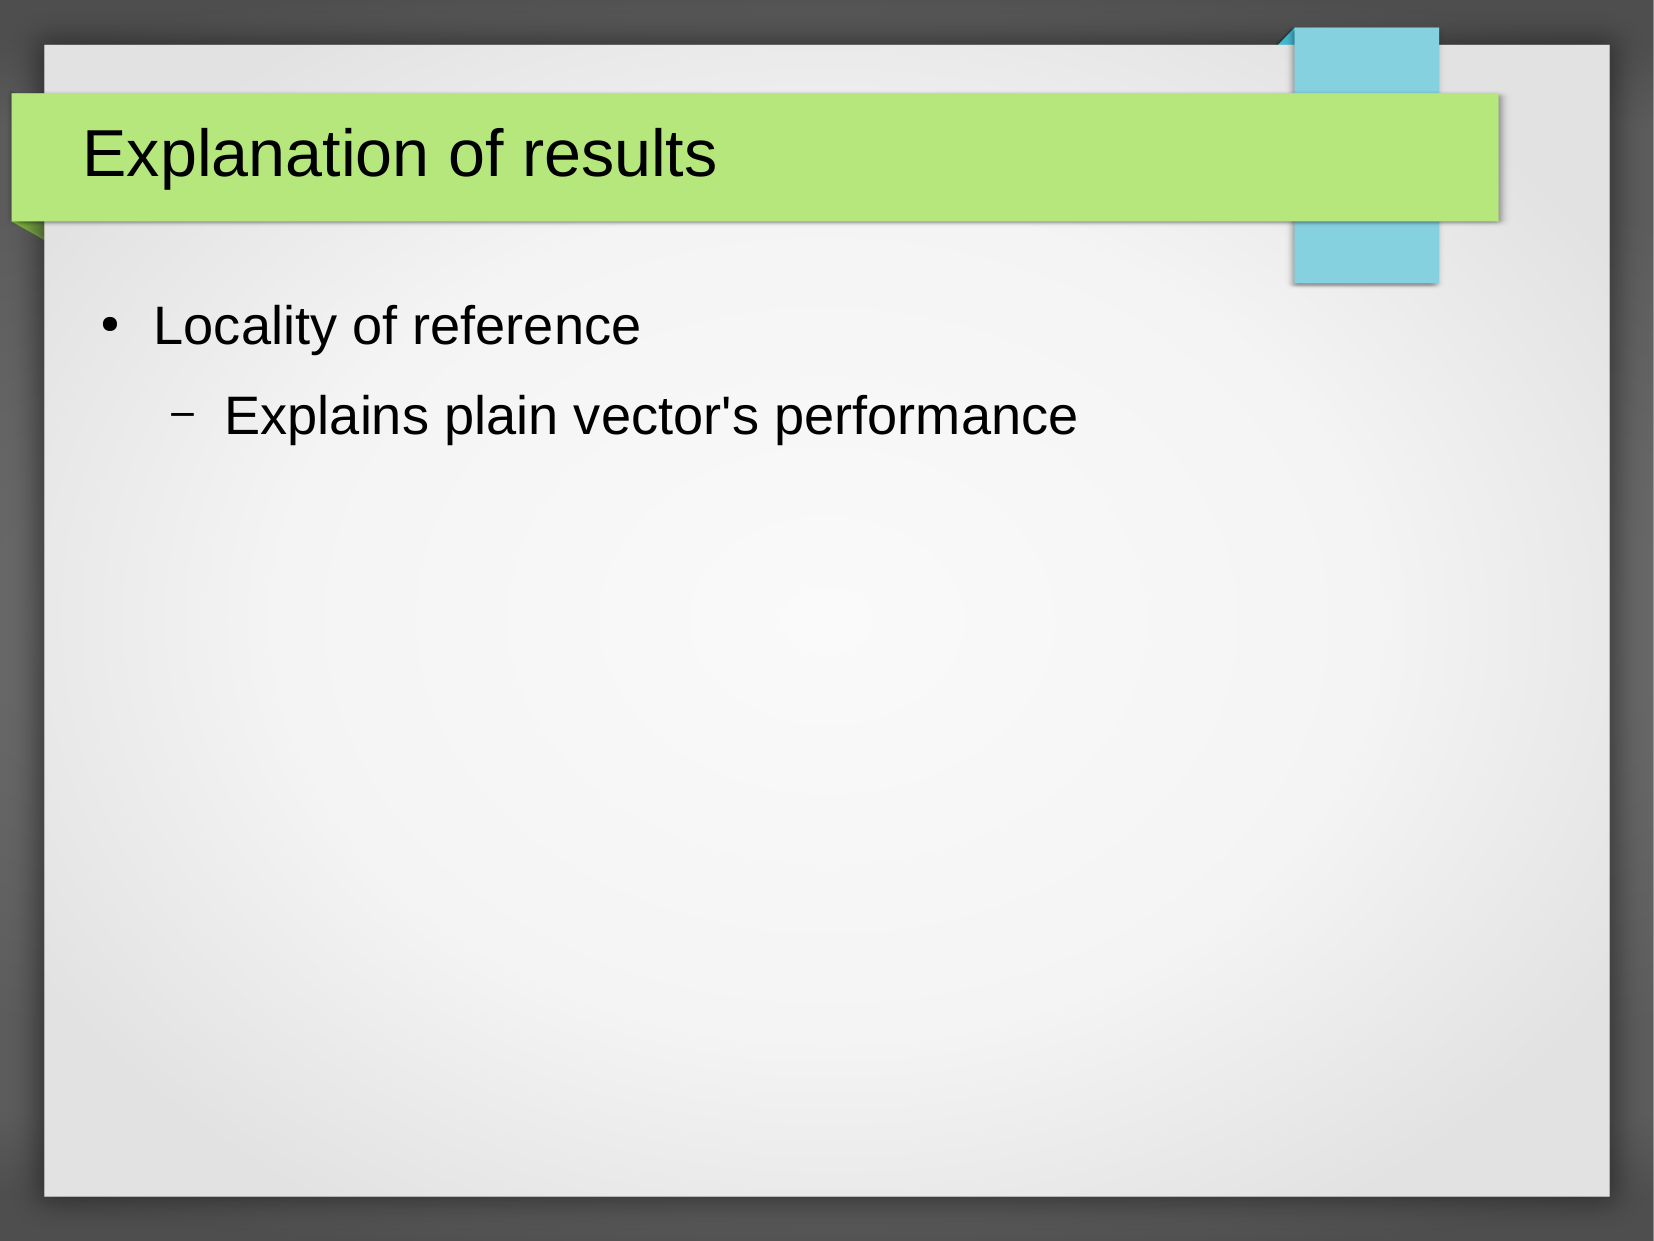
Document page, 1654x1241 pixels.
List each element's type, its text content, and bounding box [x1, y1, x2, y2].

title Explanation of results [82, 94, 1264, 213]
list Locality of reference Explains plain vector's performance [82, 295, 1571, 1015]
picture [0, 0, 1654, 1241]
